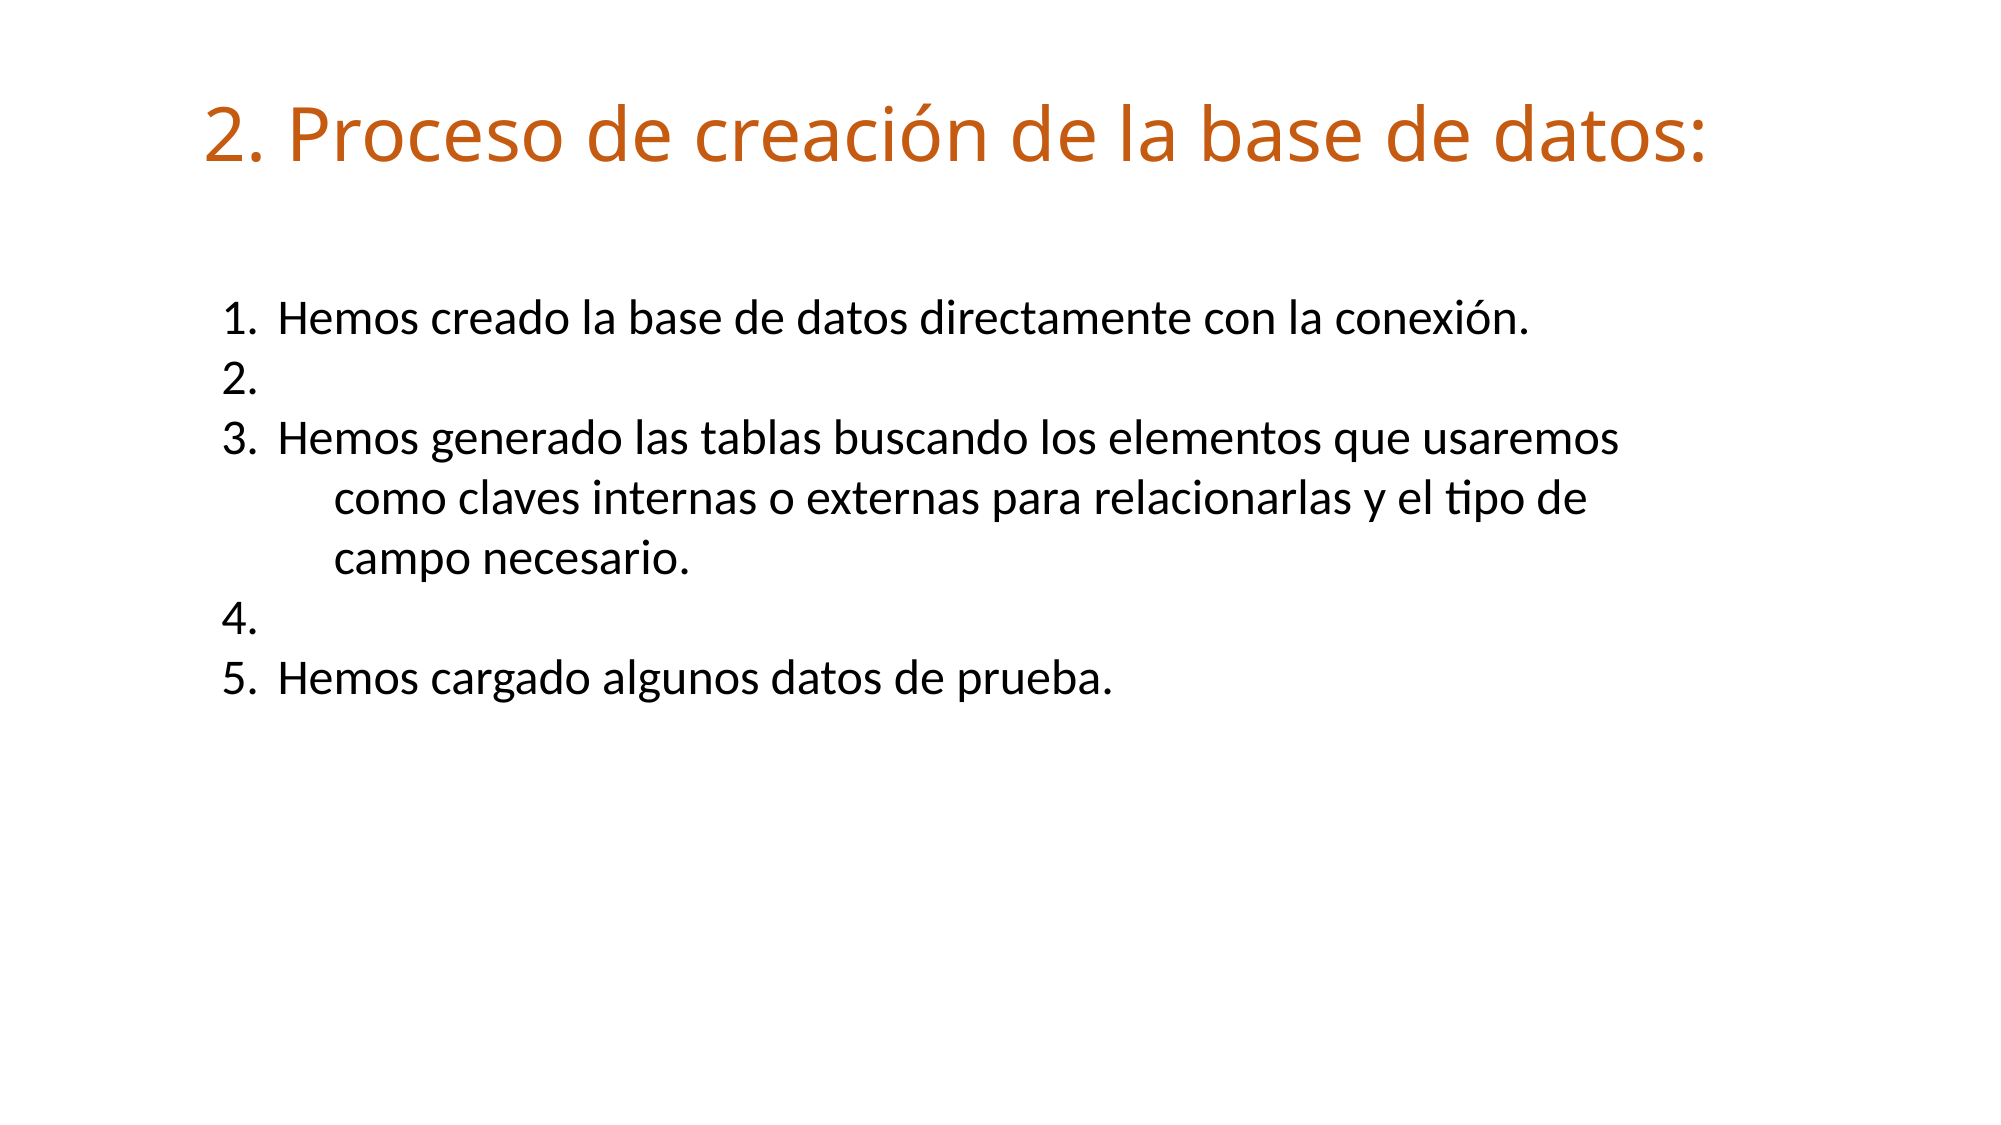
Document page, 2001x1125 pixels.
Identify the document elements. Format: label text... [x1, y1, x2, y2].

text_box Hemos creado la base de datos directamente con la conexión. Hemos generado las tablas buscando los elementos que usaremos como claves internas o externas para relacionarlas y el tipo de campo necesario. Hemos cargado algunos datos de prueba. [206, 276, 1714, 716]
text_box 2. Proceso de creación de la base de datos: [189, 67, 1915, 186]
